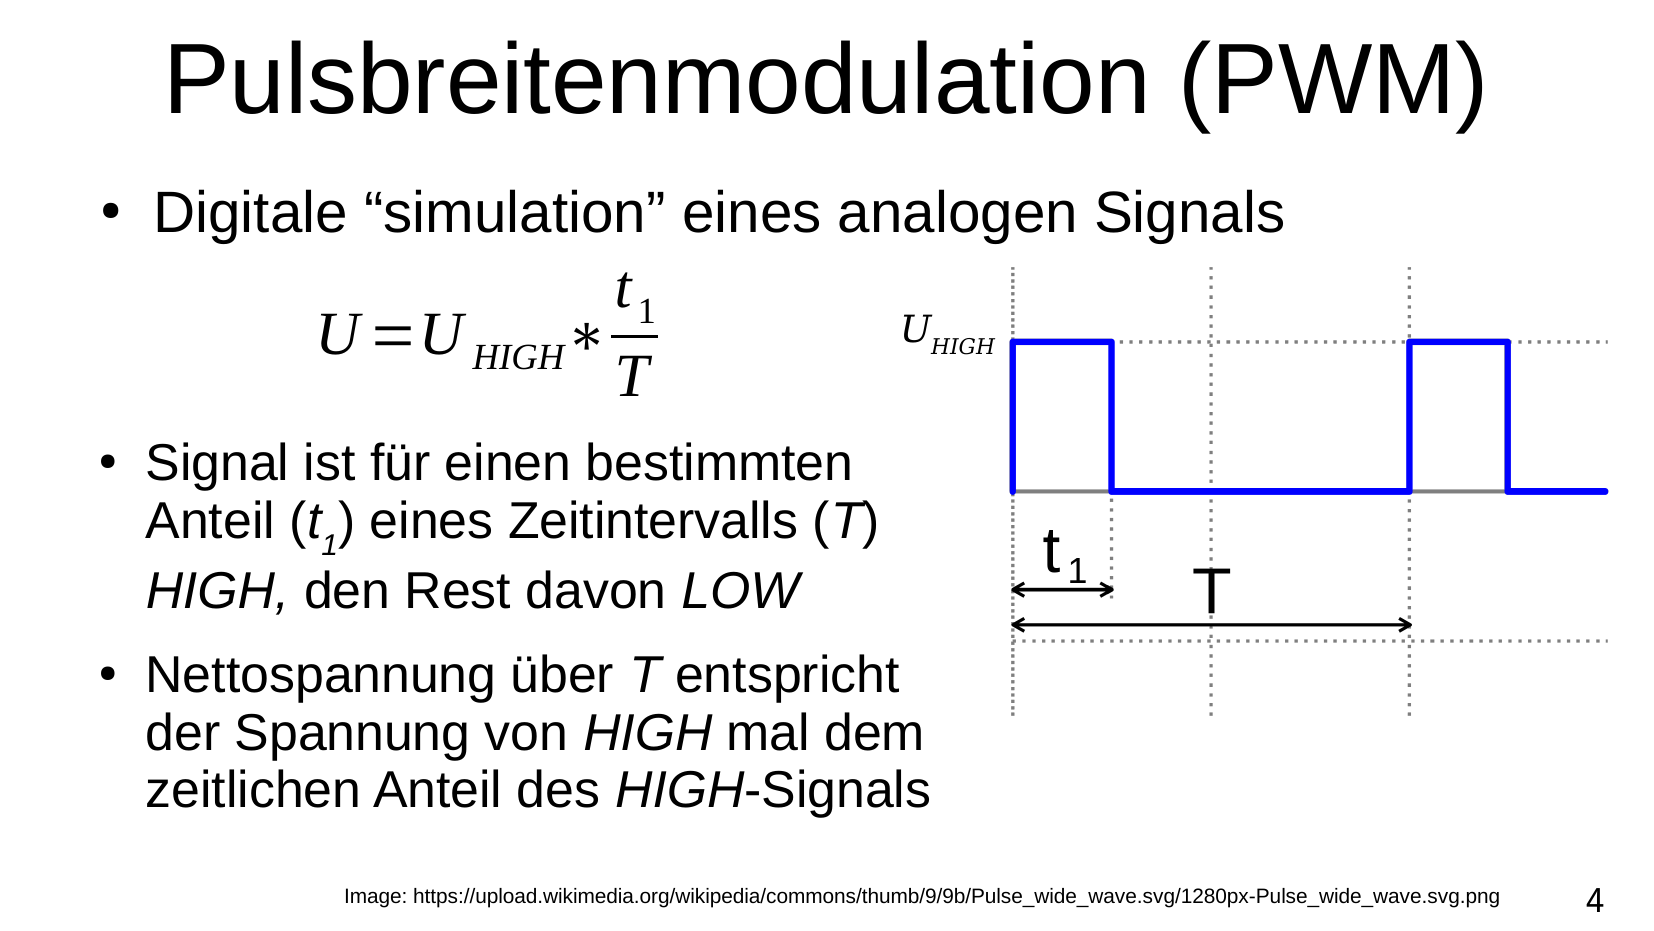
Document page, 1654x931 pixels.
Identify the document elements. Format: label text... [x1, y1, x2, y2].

text_box UHIGH [885, 300, 1021, 374]
text_box Image: https://upload.wikimedia.org/wikipedia/commons/thumb/9/9b/Pulse_wide_wave.svg/1280px-Pulse_wide_wave.svg.png [329, 876, 1530, 916]
list Signal ist für einen bestimmten Anteil (t1) eines Zeitintervalls (T) HIGH, den Rest davon LOW Nettospannung über T entspricht der Spannung von HIGH mal dem zeitlichen Anteil des HIGH-Signals [82, 433, 946, 826]
chart [300, 254, 676, 409]
title Pulsbreitenmodulation (PWM) [82, 1, 1571, 157]
list Digitale “simulation” eines analogen Signals [82, 180, 1571, 271]
picture [986, 250, 1634, 736]
